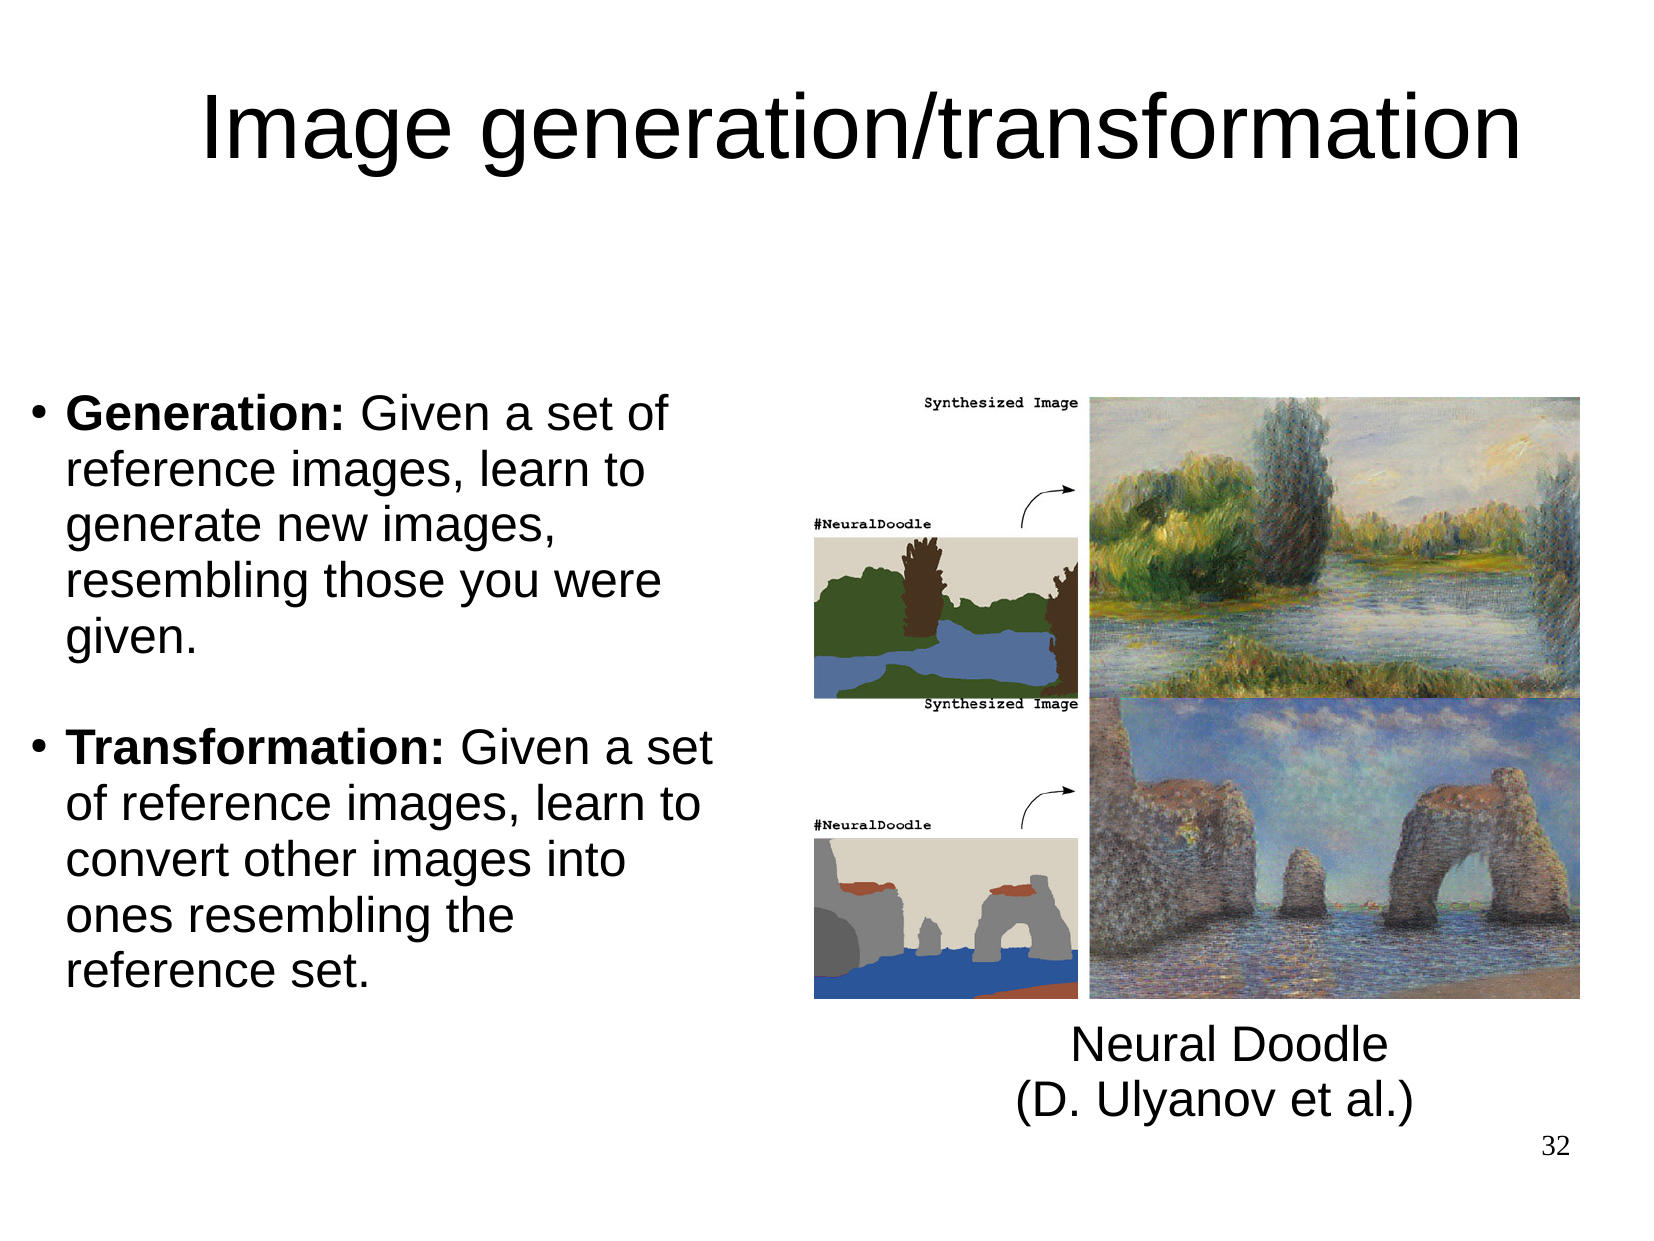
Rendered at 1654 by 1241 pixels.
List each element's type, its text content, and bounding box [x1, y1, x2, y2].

picture [814, 397, 1580, 999]
text_box Neural Doodle (D. Ulyanov et al.) [979, 1015, 1445, 1128]
text_box Image generation/transformation [120, 75, 1606, 178]
text_box Generation: Given a set of reference images, learn to generate new images, resembling those you were given. Transformation: Given a set of reference images, learn to convert other images into ones resembling the reference set. [30, 264, 736, 1175]
